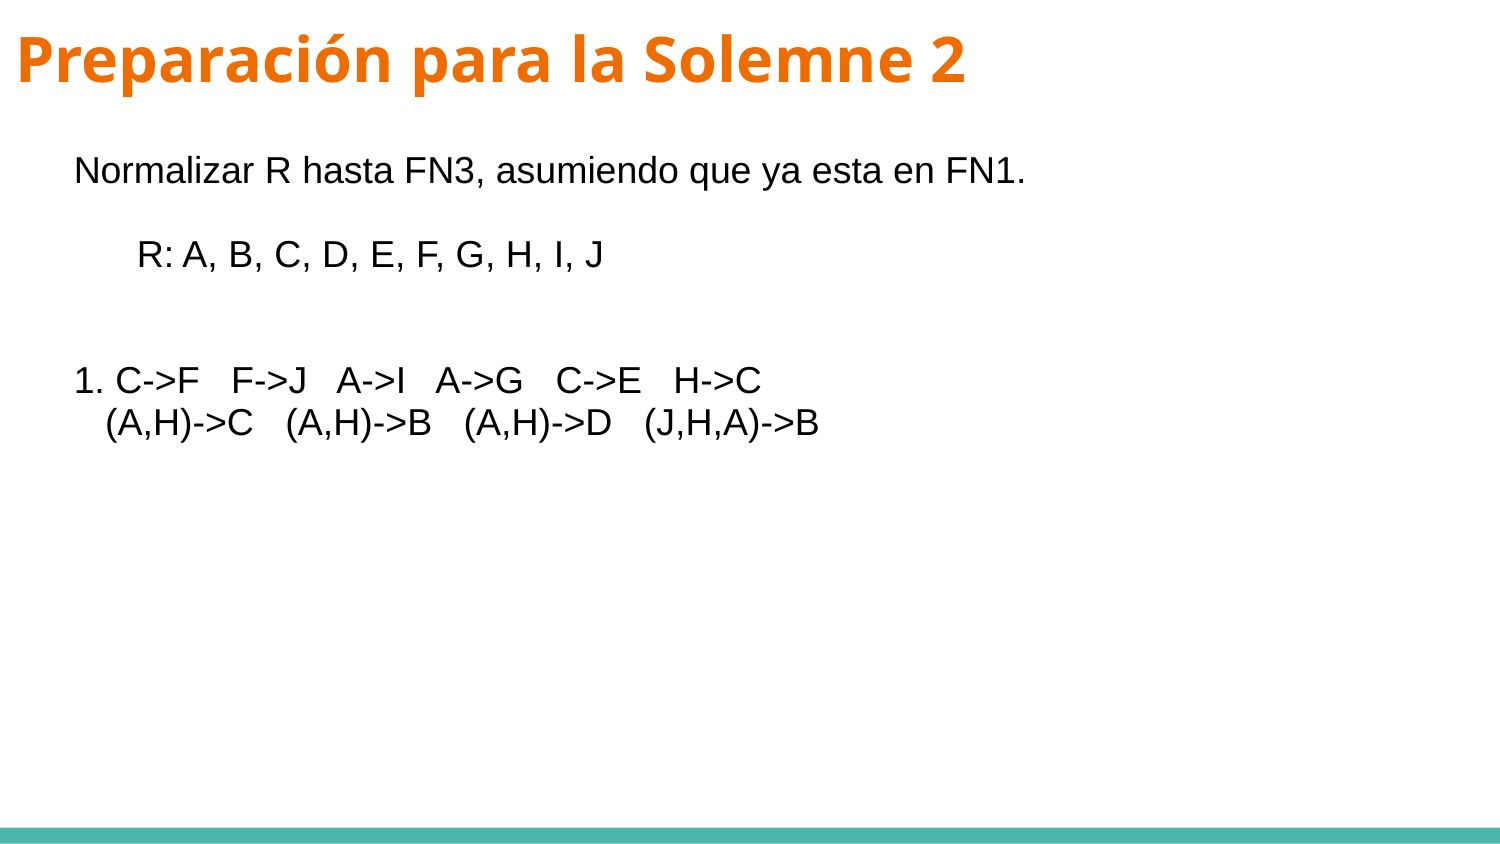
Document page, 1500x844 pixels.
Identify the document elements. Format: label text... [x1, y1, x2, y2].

title Preparación para la Solemne 2 [0, 0, 1398, 116]
text_box Normalizar R hasta FN3, asumiendo que ya esta en FN1. R: A, B, C, D, E, F, G, H, I, J 1. C->F F->J A->I A->G C->E H->C (A,H)->C (A,H)->B (A,H)->D (J,H,A)->B [59, 141, 1430, 493]
